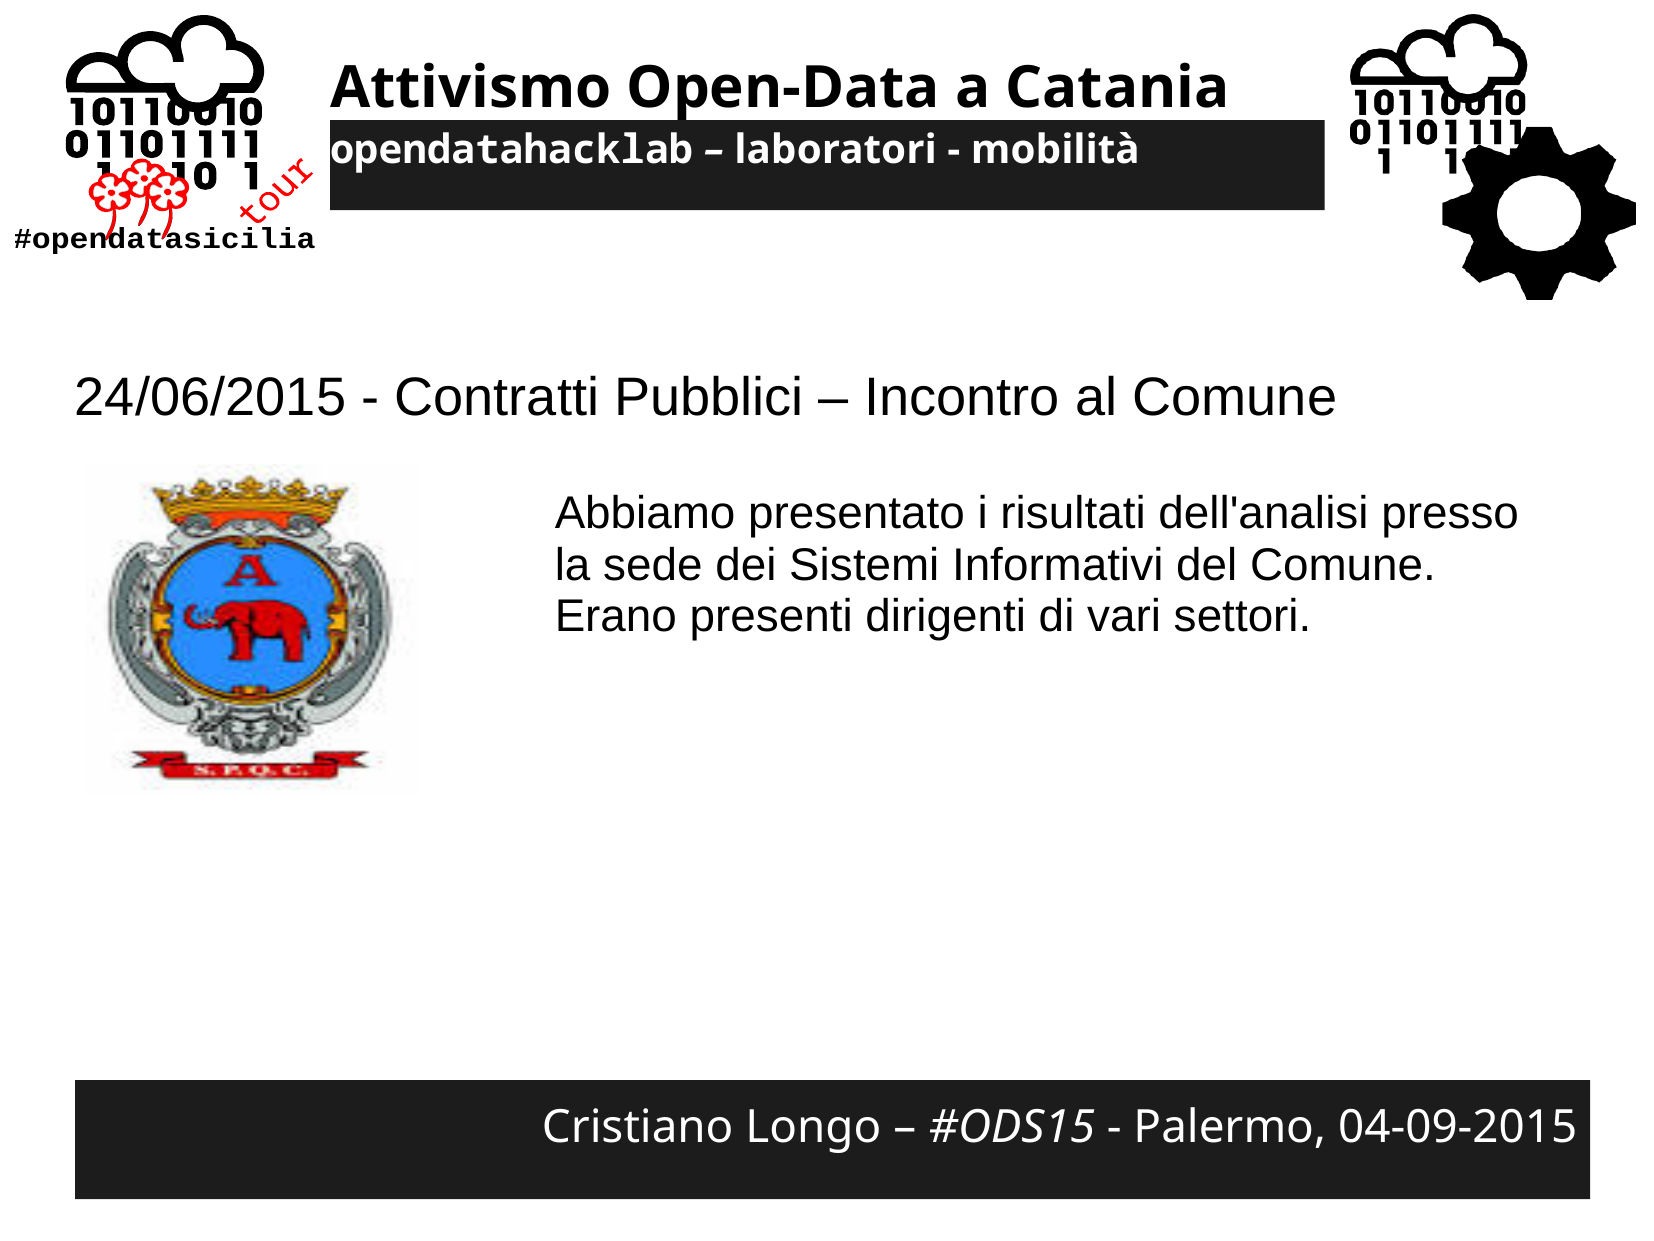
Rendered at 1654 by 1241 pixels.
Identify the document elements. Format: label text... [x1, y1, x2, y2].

picture [86, 464, 421, 796]
picture [15, 15, 316, 256]
list opendatahacklab – laboratori - mobilità [330, 120, 1325, 211]
list Cristiano Longo – #ODS15 - Palermo, 04-09-2015 [75, 1080, 1591, 1200]
picture [1350, 14, 1636, 301]
text_box 24/06/2015 - Contratti Pubblici – Incontro al Comune [60, 359, 1546, 436]
list Attivismo Open-Data a Catania [330, 45, 1321, 120]
text_box Abbiamo presentato i risultati dell'analisi presso la sede dei Sistemi Informativi del Comune. Erano presenti dirigenti di vari settori. [540, 480, 1561, 649]
